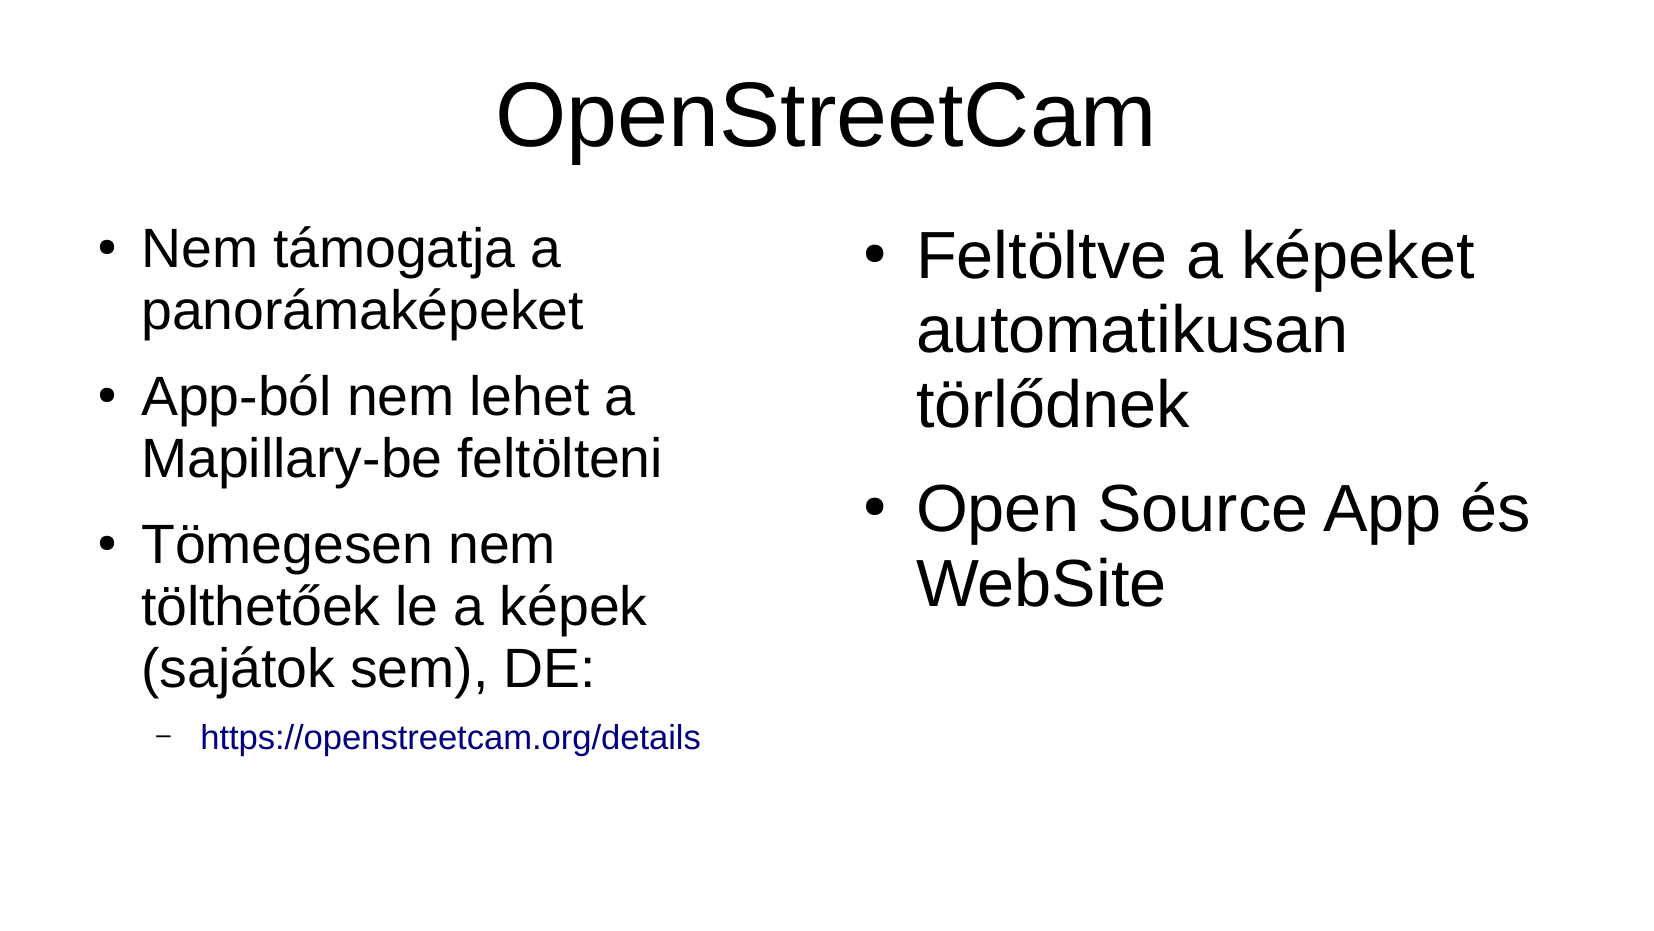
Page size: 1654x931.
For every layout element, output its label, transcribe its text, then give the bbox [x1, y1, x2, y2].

title OpenStreetCam [82, 37, 1571, 193]
list Feltöltve a képeket automatikusan törlődnek Open Source App és WebSite [845, 217, 1572, 758]
list Nem támogatja a panorámaképeket App-ból nem lehet a Mapillary-be feltölteni Tömegesen nem tölthetőek le a képek (sajátok sem), DE: https://openstreetcam.org/details [82, 217, 809, 758]
